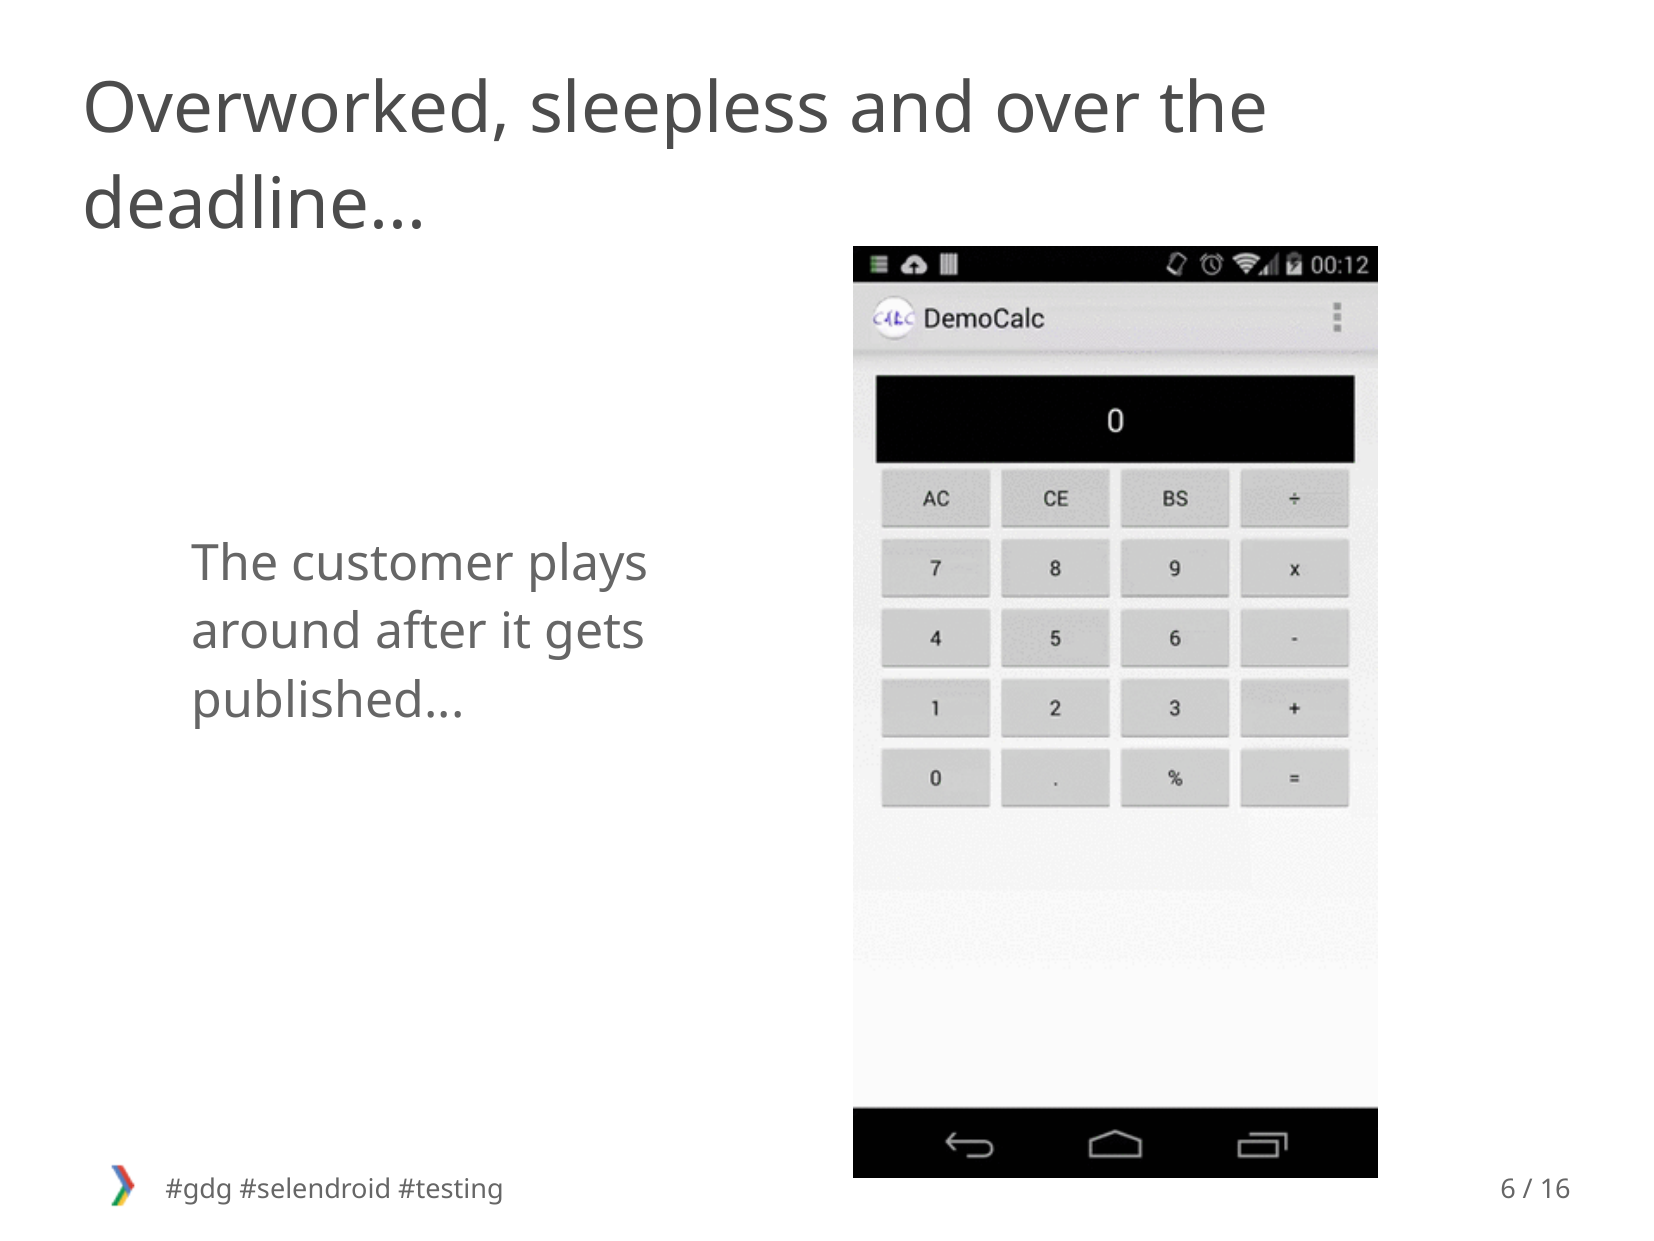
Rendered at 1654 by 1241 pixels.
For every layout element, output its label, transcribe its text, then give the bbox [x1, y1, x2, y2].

picture [97, 1159, 148, 1211]
title Overworked, sleepless and over the deadline... [82, 49, 1571, 257]
text_box The customer plays around after it gets published... [177, 519, 686, 886]
picture [853, 246, 1378, 1178]
